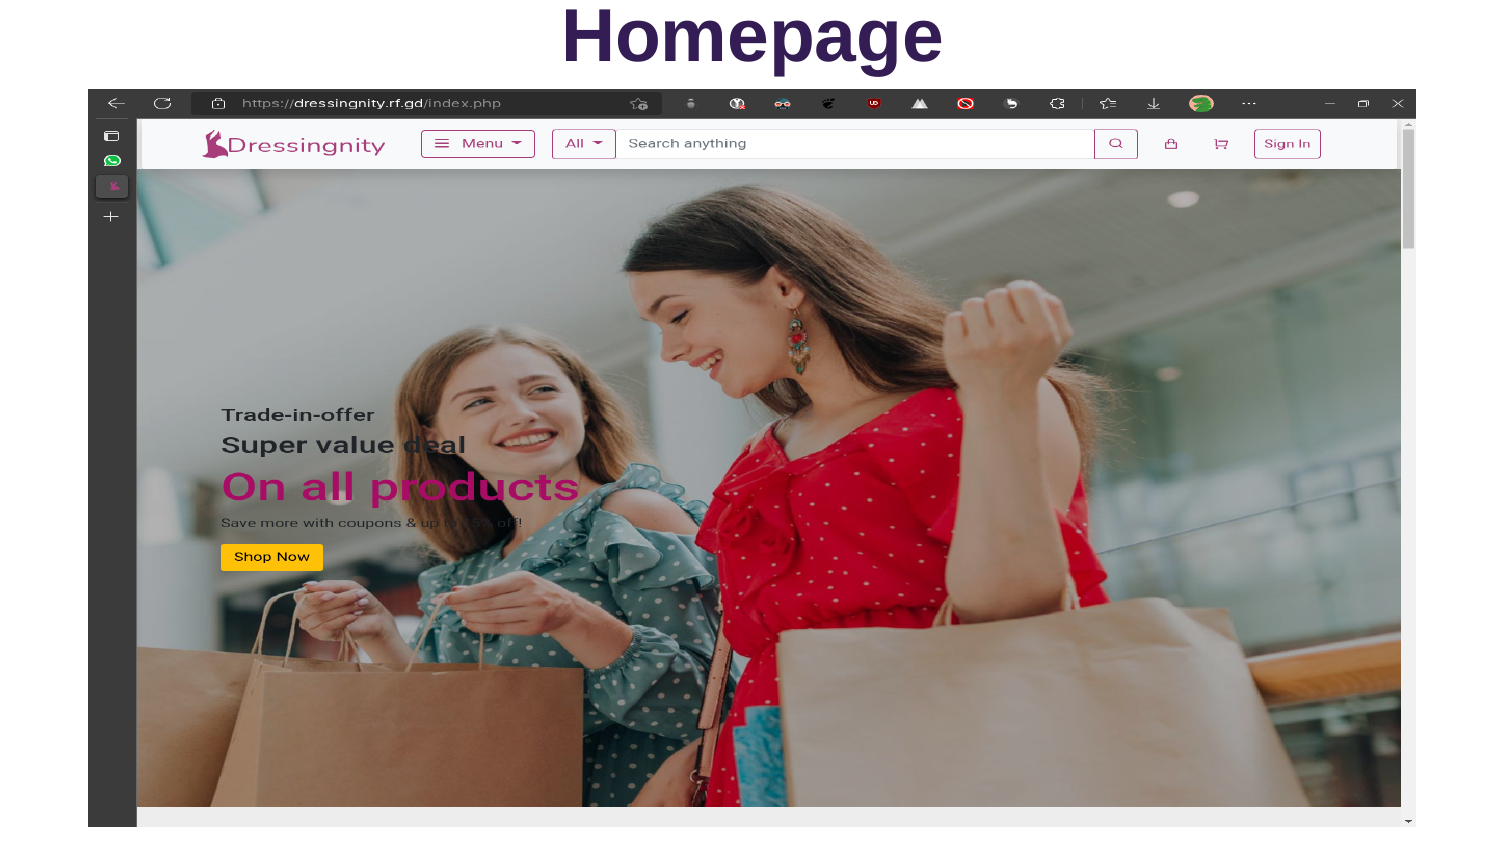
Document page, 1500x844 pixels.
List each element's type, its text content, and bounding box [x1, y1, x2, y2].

picture [88, 88, 1418, 827]
title Homepage [561, 0, 945, 88]
